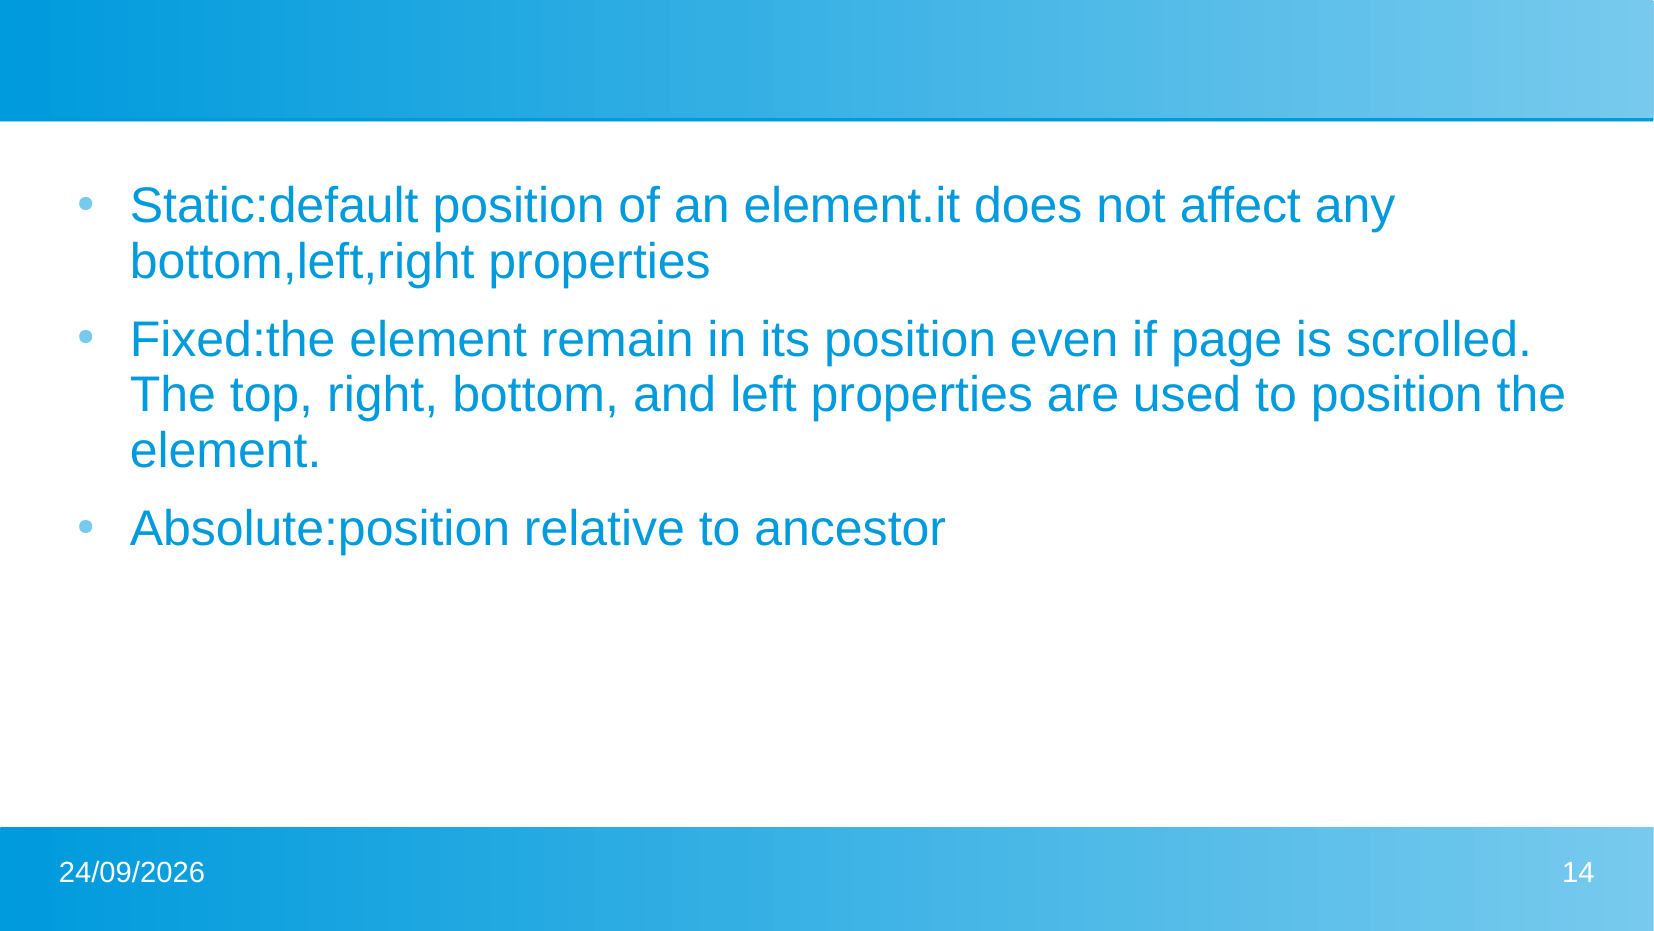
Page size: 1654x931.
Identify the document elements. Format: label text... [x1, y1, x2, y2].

list Static:default position of an element.it does not affect any bottom,left,right properties Fixed:the element remain in its position even if page is scrolled. The top, right, bottom, and left properties are used to position the element. Absolute:position relative to ancestor [59, 177, 1595, 768]
